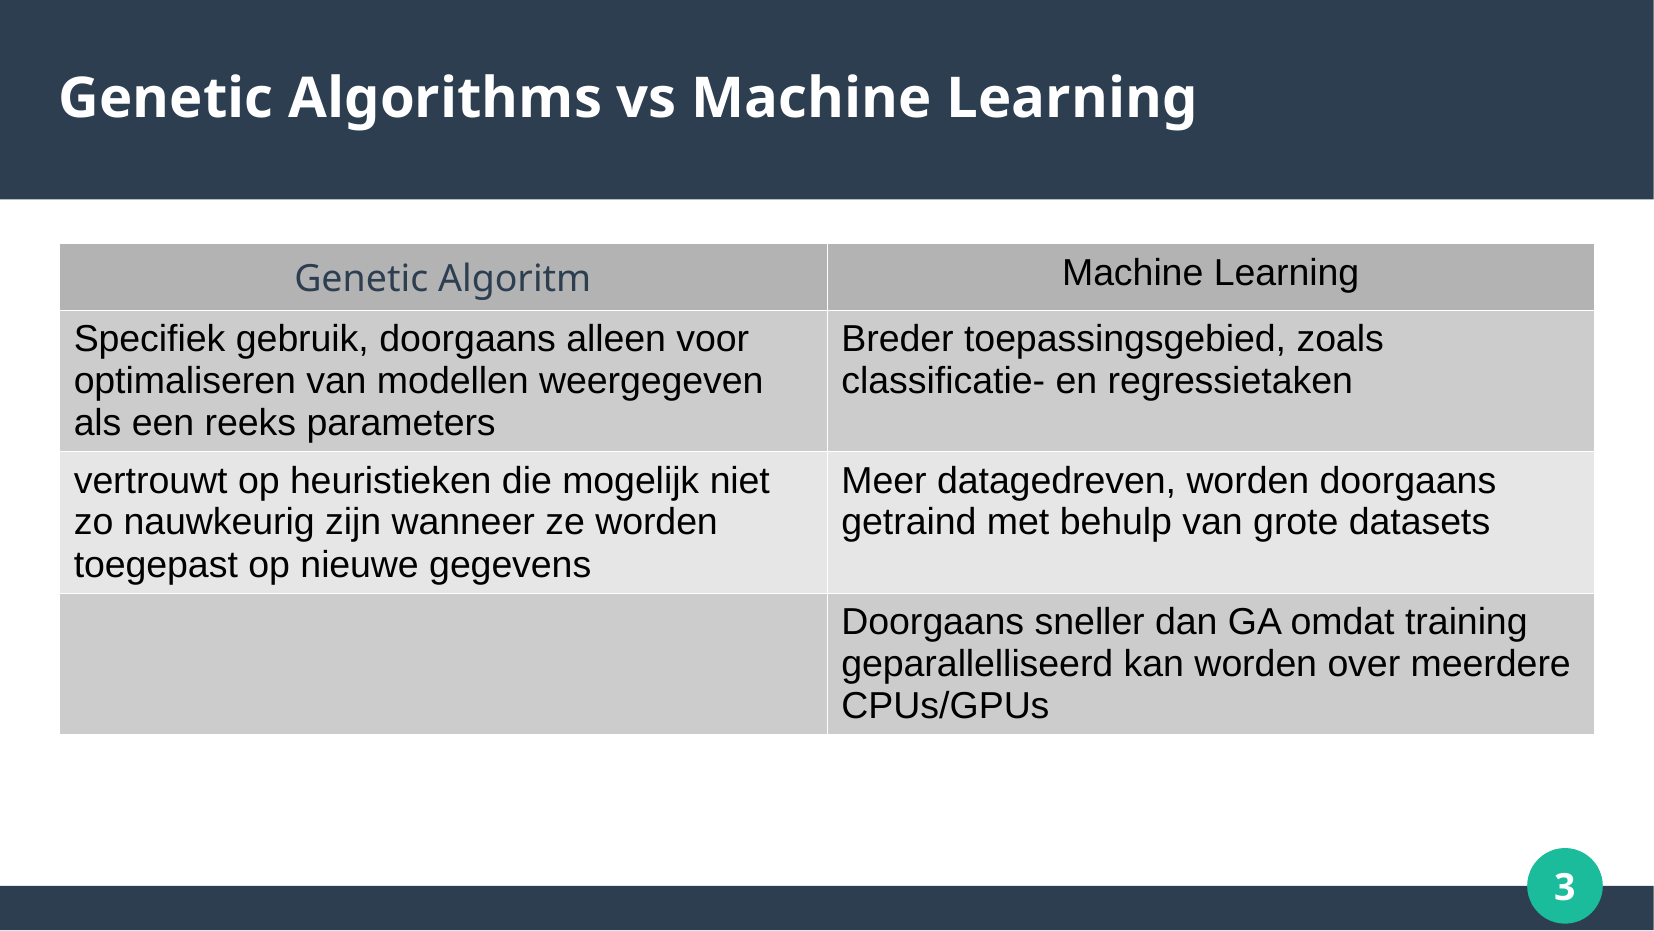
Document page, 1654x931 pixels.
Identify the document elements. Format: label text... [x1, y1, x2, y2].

table_header Machine Learning [828, 244, 1594, 310]
title Genetic Algorithms vs Machine Learning [59, 37, 1595, 155]
table_header Genetic Algoritm [60, 244, 827, 310]
table_cell Meer datagedreven, worden doorgaans getraind met behulp van grote datasets [828, 452, 1594, 593]
table_cell Doorgaans sneller dan GA omdat training geparallelliseerd kan worden over meerdere CPUs/GPUs [828, 594, 1594, 734]
table_cell [60, 594, 827, 734]
table_cell Specifiek gebruik, doorgaans alleen voor optimaliseren van modellen weergegeven als een reeks parameters [60, 311, 827, 451]
table_cell vertrouwt op heuristieken die mogelijk niet zo nauwkeurig zijn wanneer ze worden toegepast op nieuwe gegevens [60, 452, 827, 593]
table_cell Breder toepassingsgebied, zoals classificatie- en regressietaken [828, 311, 1594, 451]
